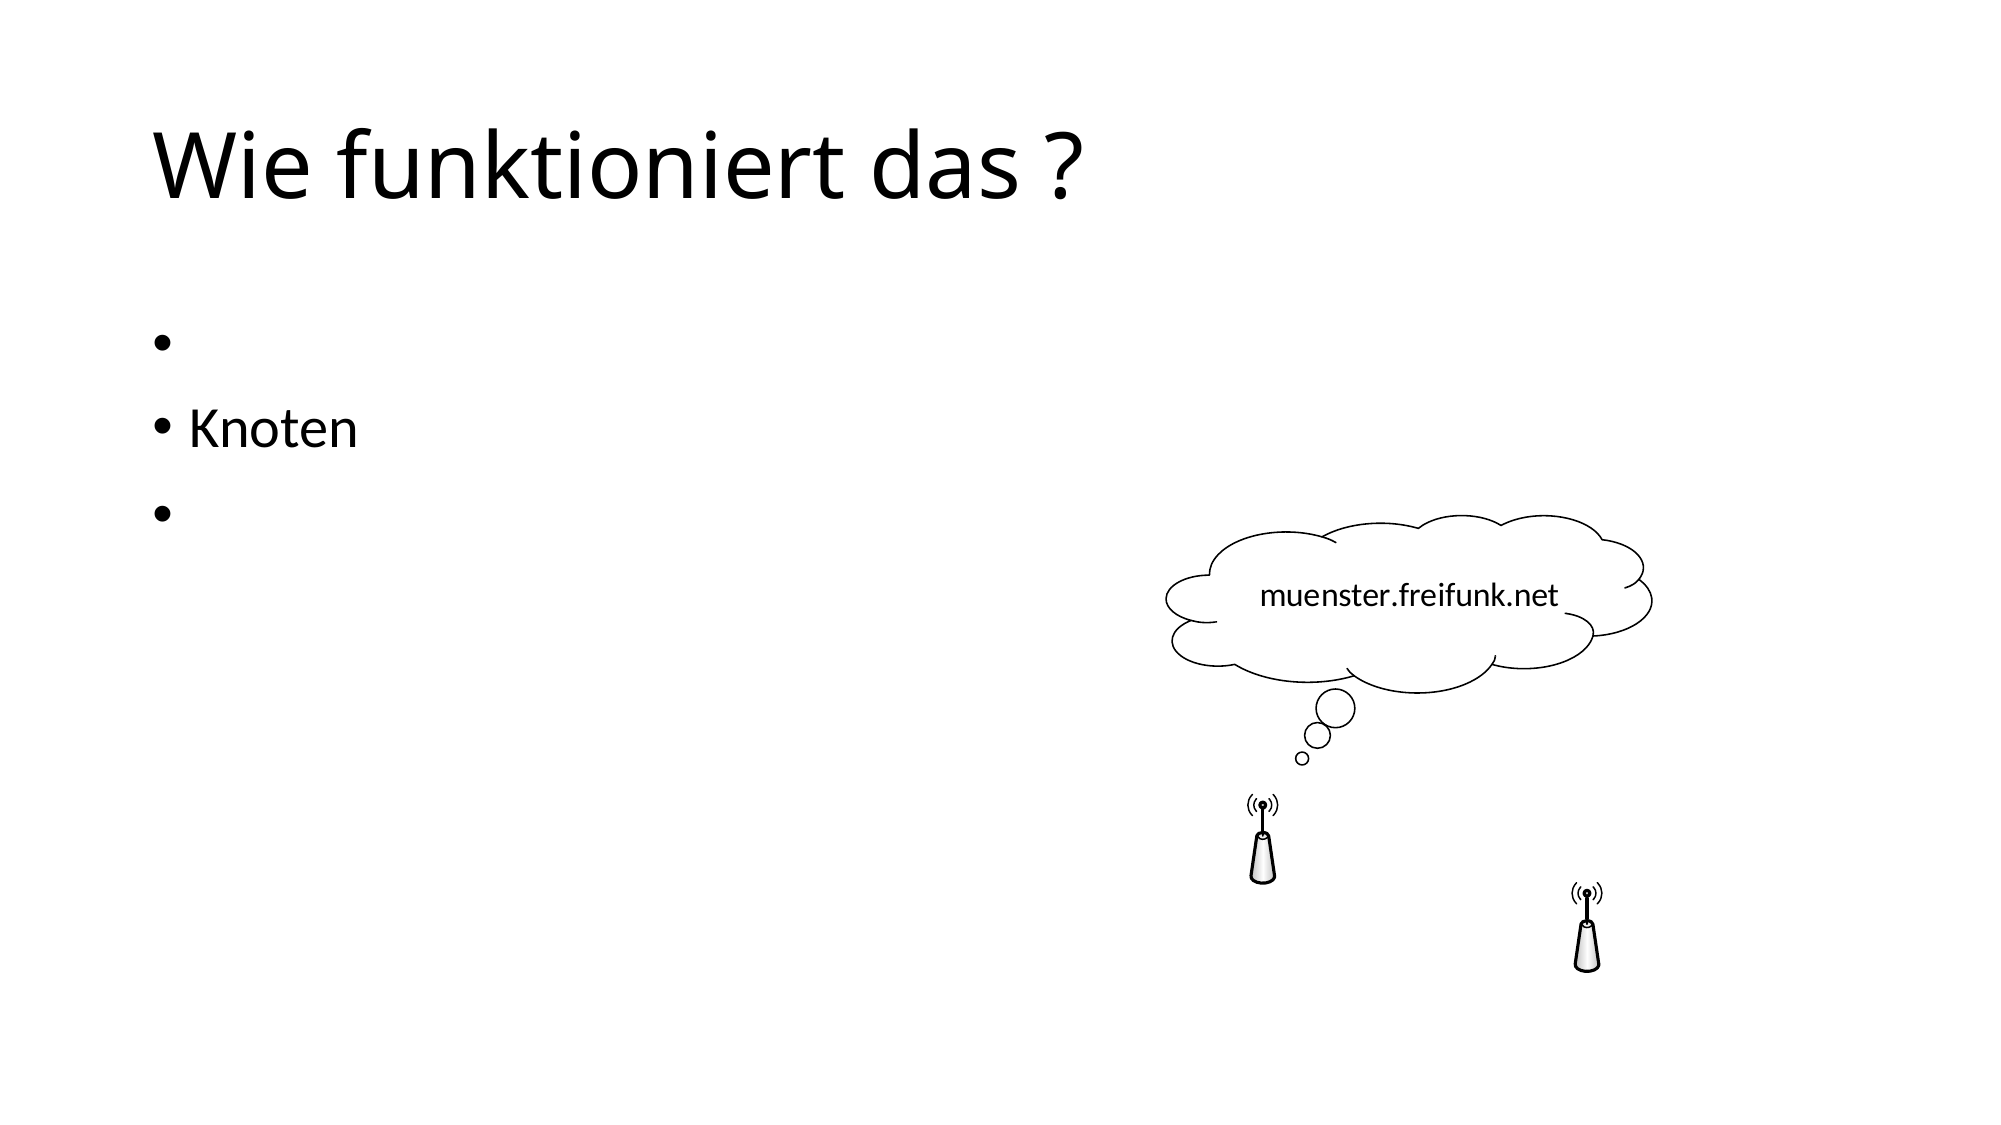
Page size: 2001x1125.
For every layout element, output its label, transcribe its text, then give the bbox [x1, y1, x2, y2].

title Wie funktioniert das ? [137, 59, 1863, 278]
chart [523, 168, 1863, 1060]
list Knoten [137, 299, 523, 1014]
